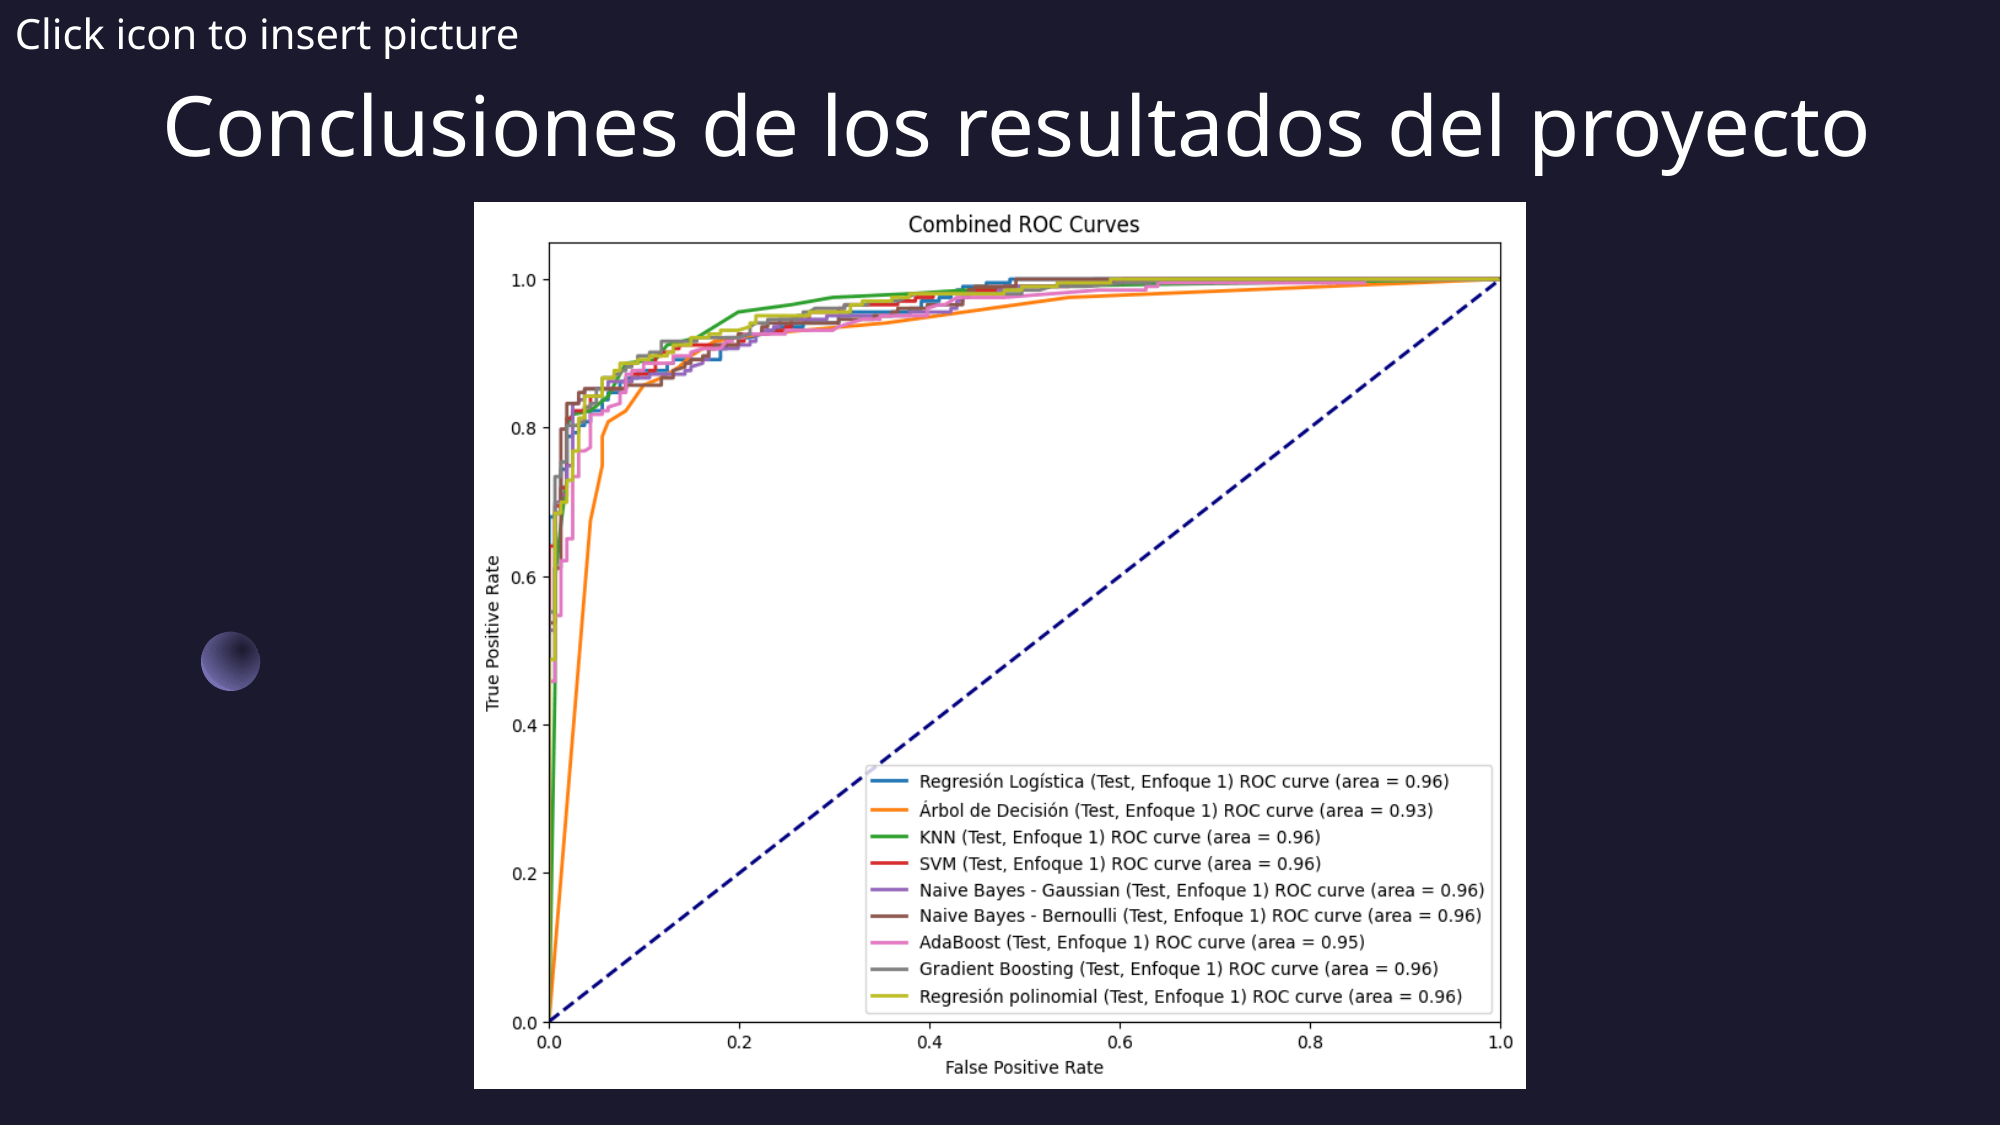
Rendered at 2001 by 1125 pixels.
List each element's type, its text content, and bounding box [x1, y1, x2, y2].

picture [474, 202, 1526, 1089]
title Conclusiones de los resultados del proyecto [0, 26, 2000, 225]
